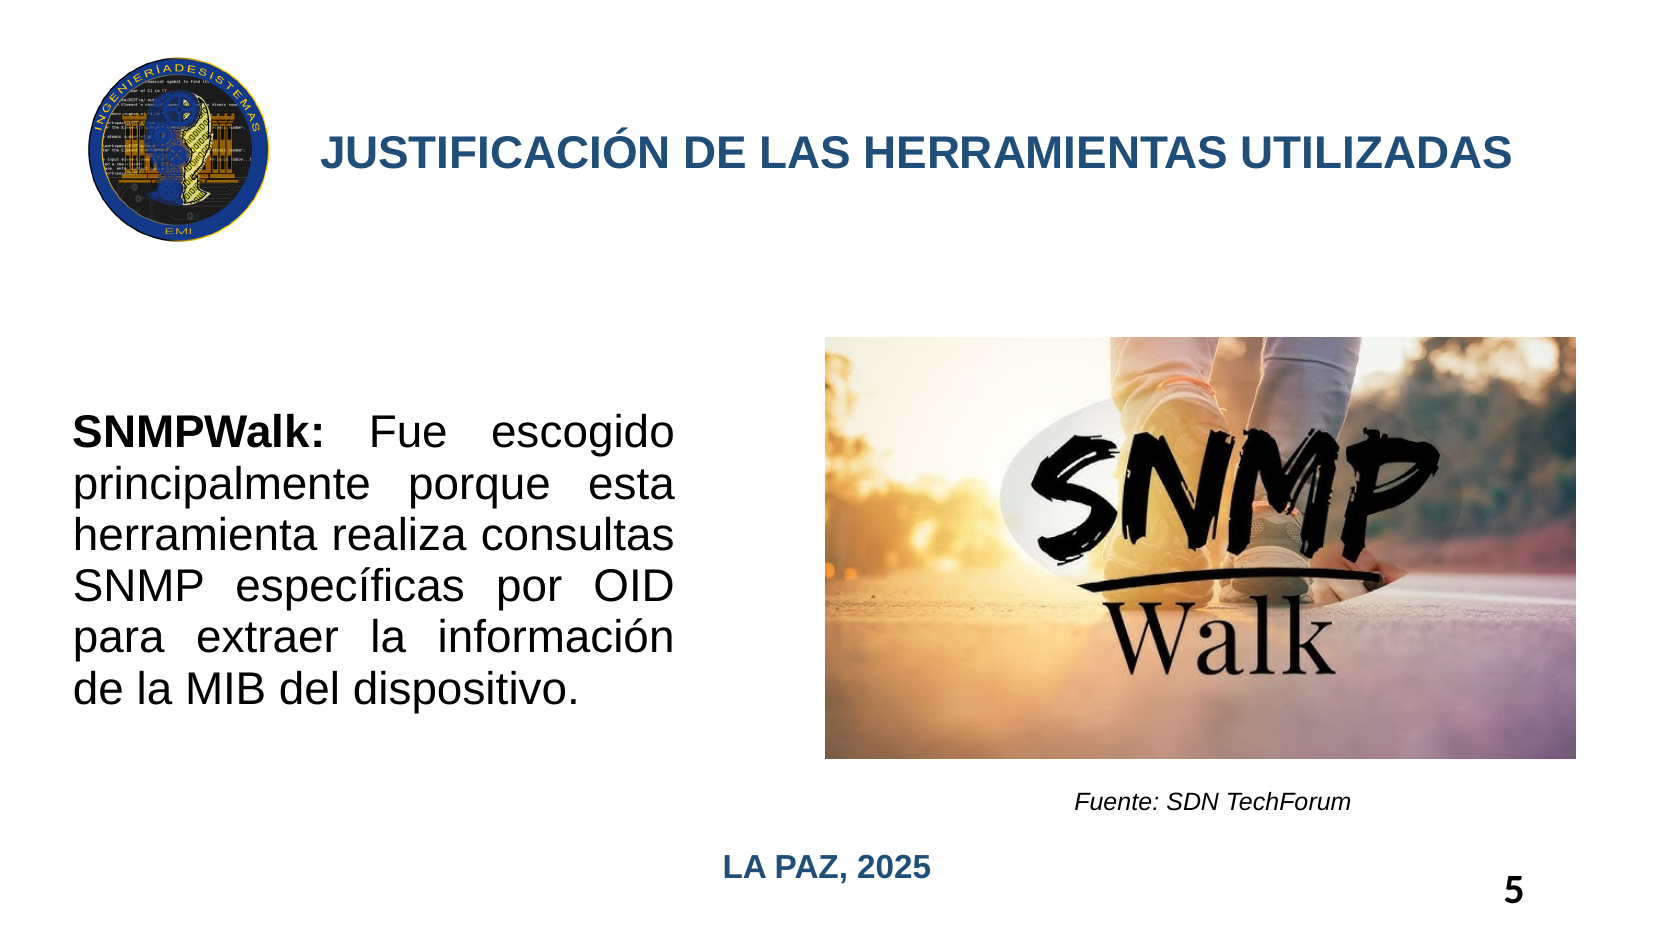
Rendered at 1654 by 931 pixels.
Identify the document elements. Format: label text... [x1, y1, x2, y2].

picture [825, 337, 1576, 759]
picture [84, 54, 273, 243]
slide_number <number> [1167, 888, 1540, 912]
title LA PAZ, 2025 [82, 846, 1572, 888]
title JUSTIFICACIÓN DE LAS HERRAMIENTAS UTILIZADAS [262, 126, 1571, 178]
title SNMPWalk: Fue escogido principalmente porque esta herramienta realiza consultas SNMP específicas por OID para extraer la información de la MIB del dispositivo. [37, 291, 676, 829]
title Fuente: SDN TechForum [1038, 773, 1370, 830]
